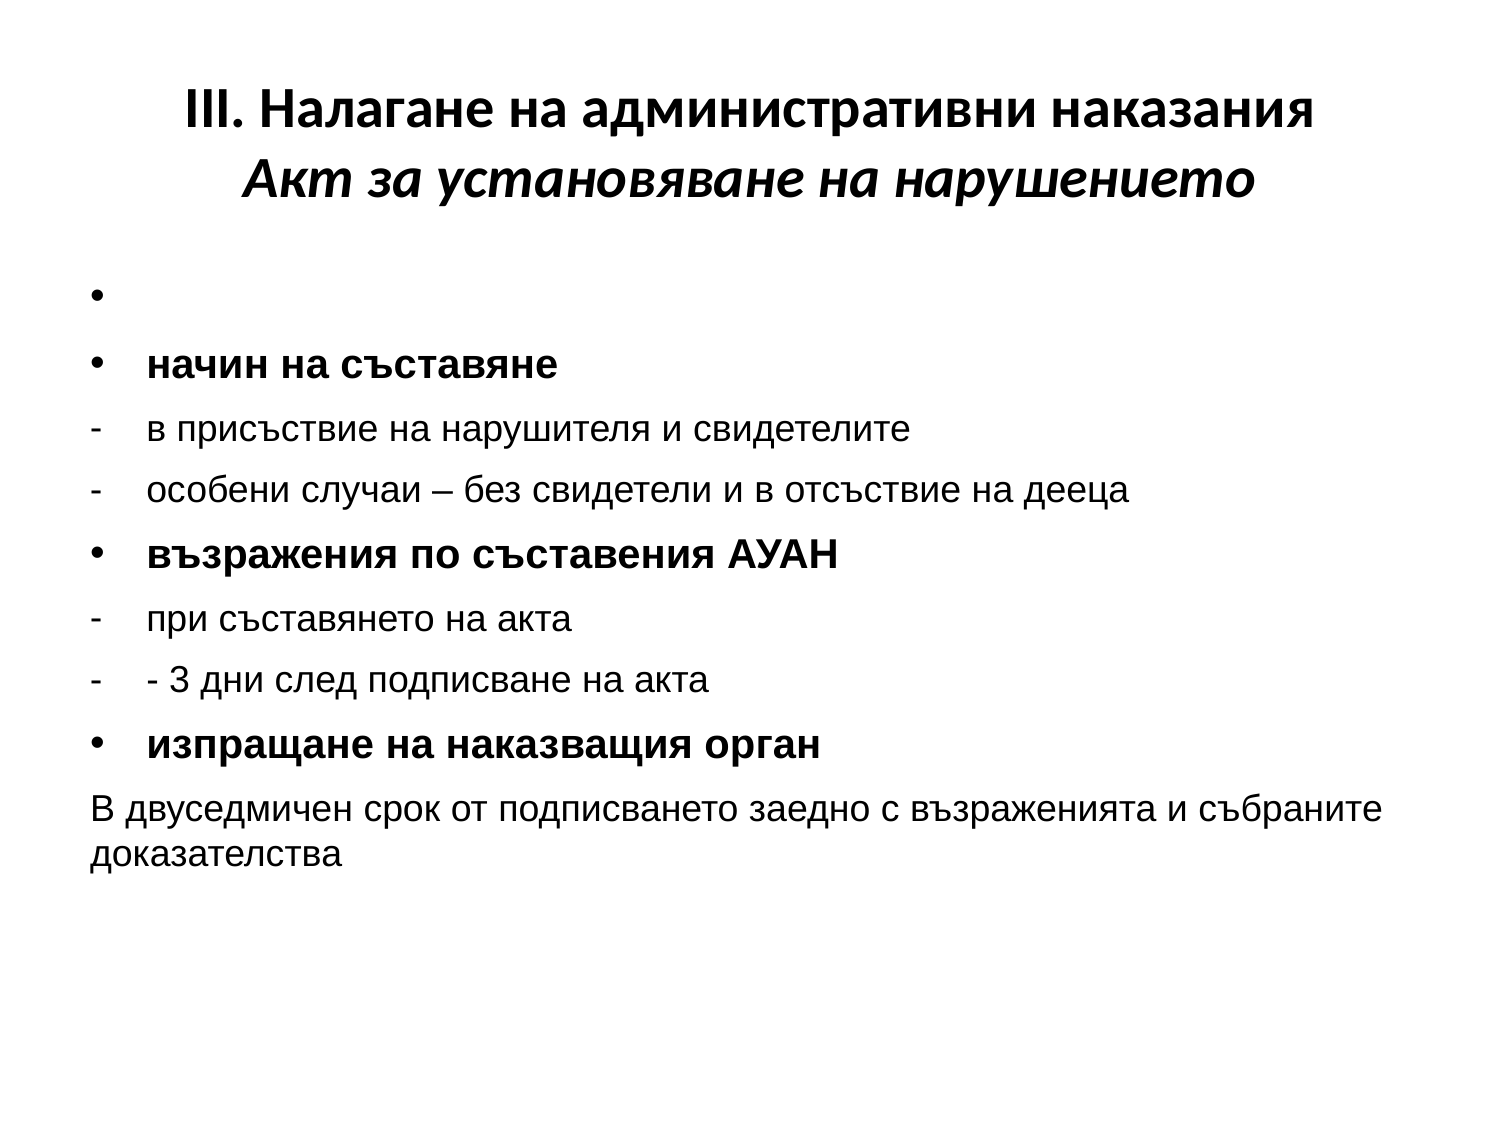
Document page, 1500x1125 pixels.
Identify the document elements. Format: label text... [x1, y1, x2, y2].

title ІІІ. Налагане на административни наказания Акт за установяване на нарушението [75, 45, 1426, 233]
list начин на съставяне в присъствие на нарушителя и свидетелите особени случаи – без свидетели и в отсъствие на дееца възражения по съставения АУАН при съставянето на акта - 3 дни след подписване на акта изпращане на наказващия орган В двуседмичен срок от подписването заедно с възраженията и събраните доказателства [75, 262, 1426, 1005]
